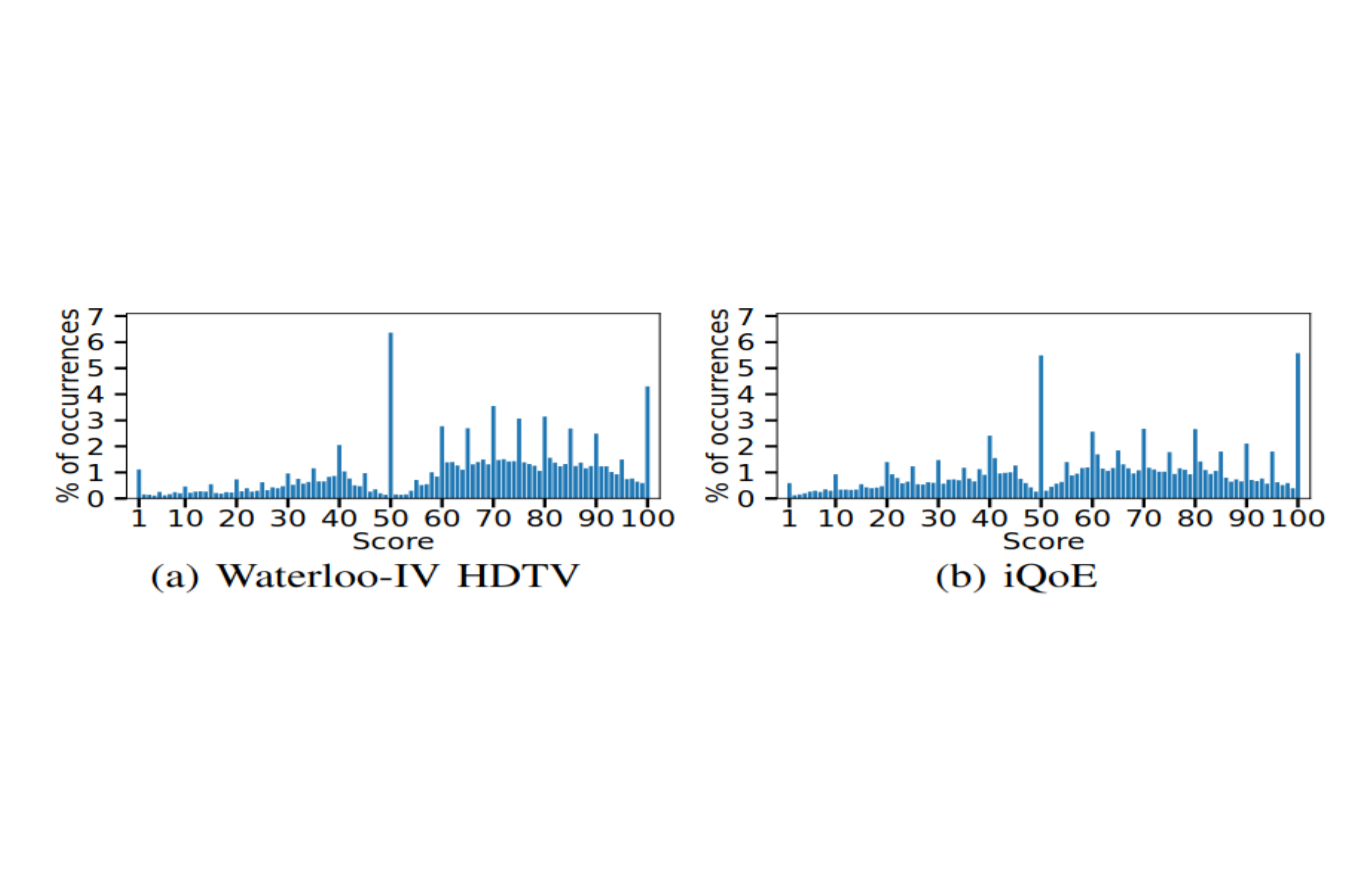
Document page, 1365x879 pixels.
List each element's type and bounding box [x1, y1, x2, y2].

picture [37, 298, 1351, 605]
